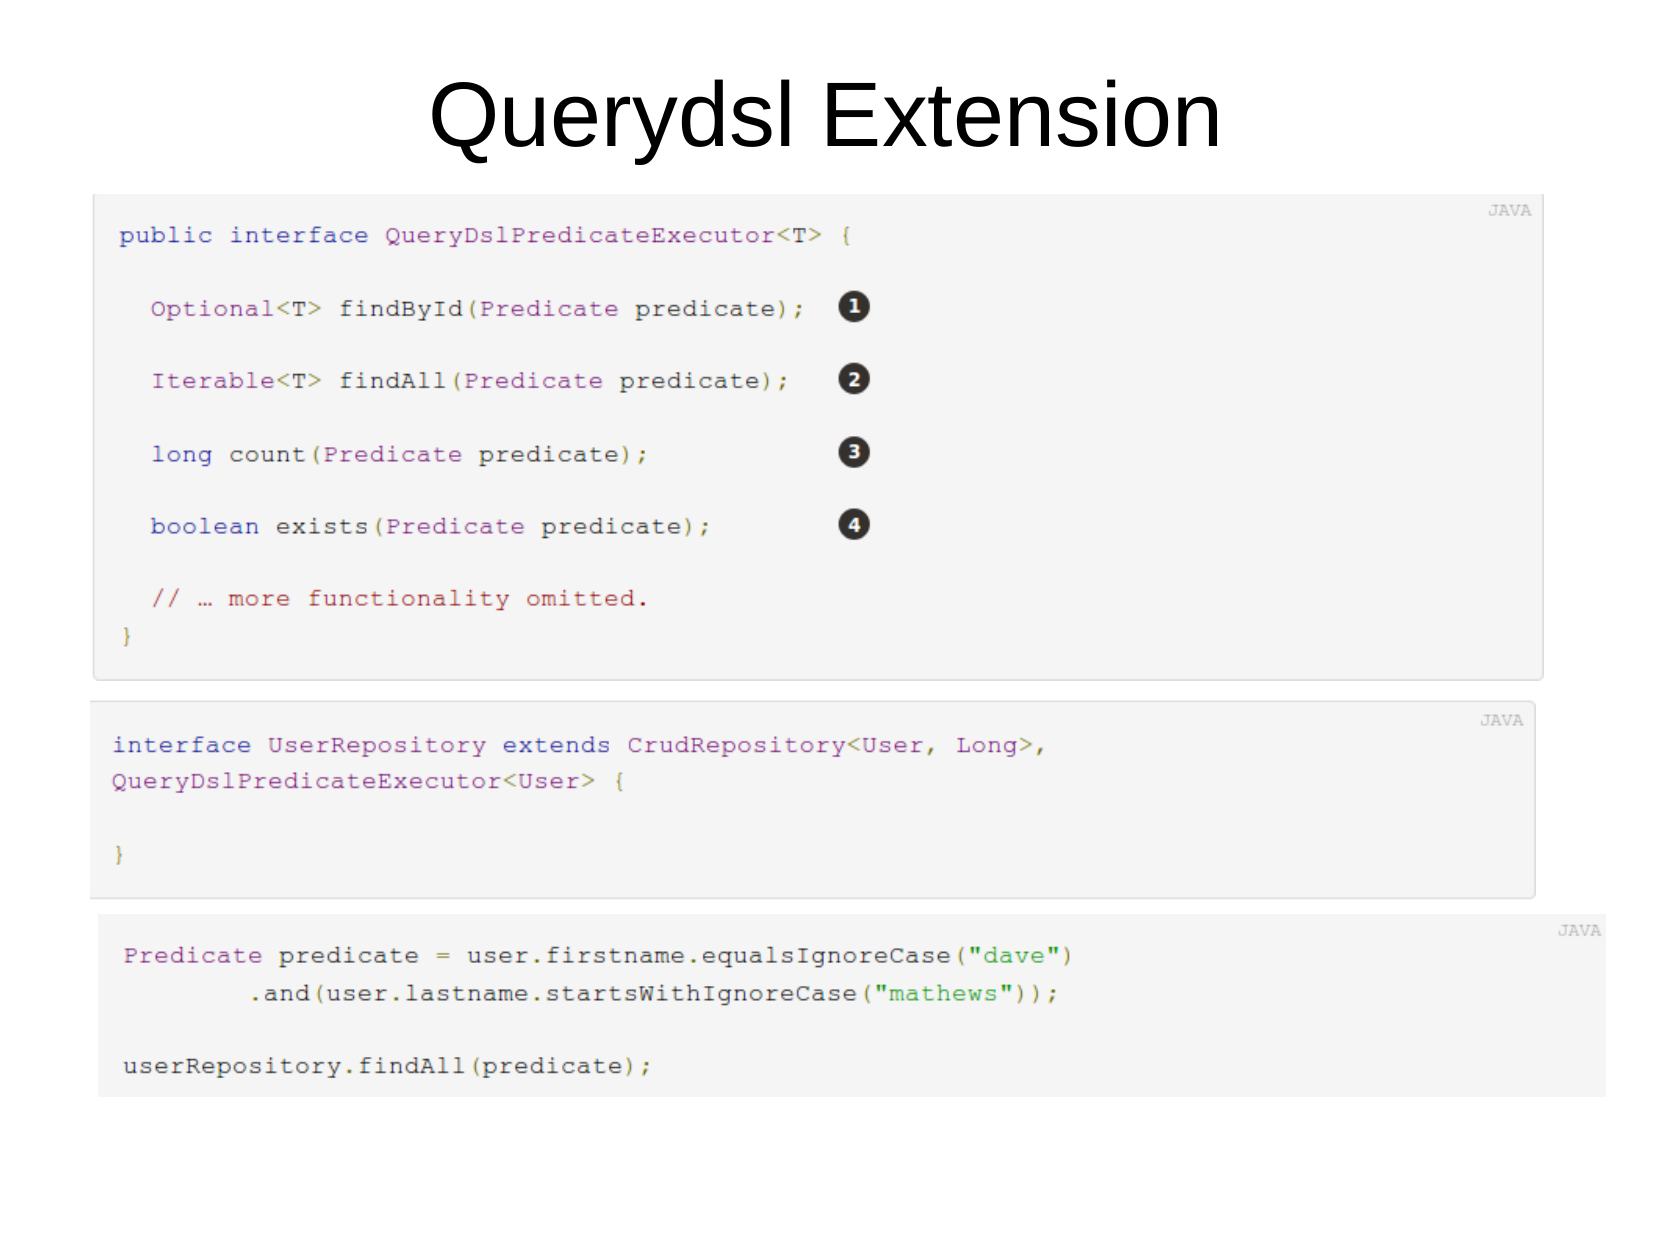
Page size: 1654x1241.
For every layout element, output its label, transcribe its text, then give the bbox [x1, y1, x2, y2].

picture [90, 194, 1544, 681]
title Querydsl Extension [82, 49, 1571, 181]
picture [90, 693, 1606, 1097]
